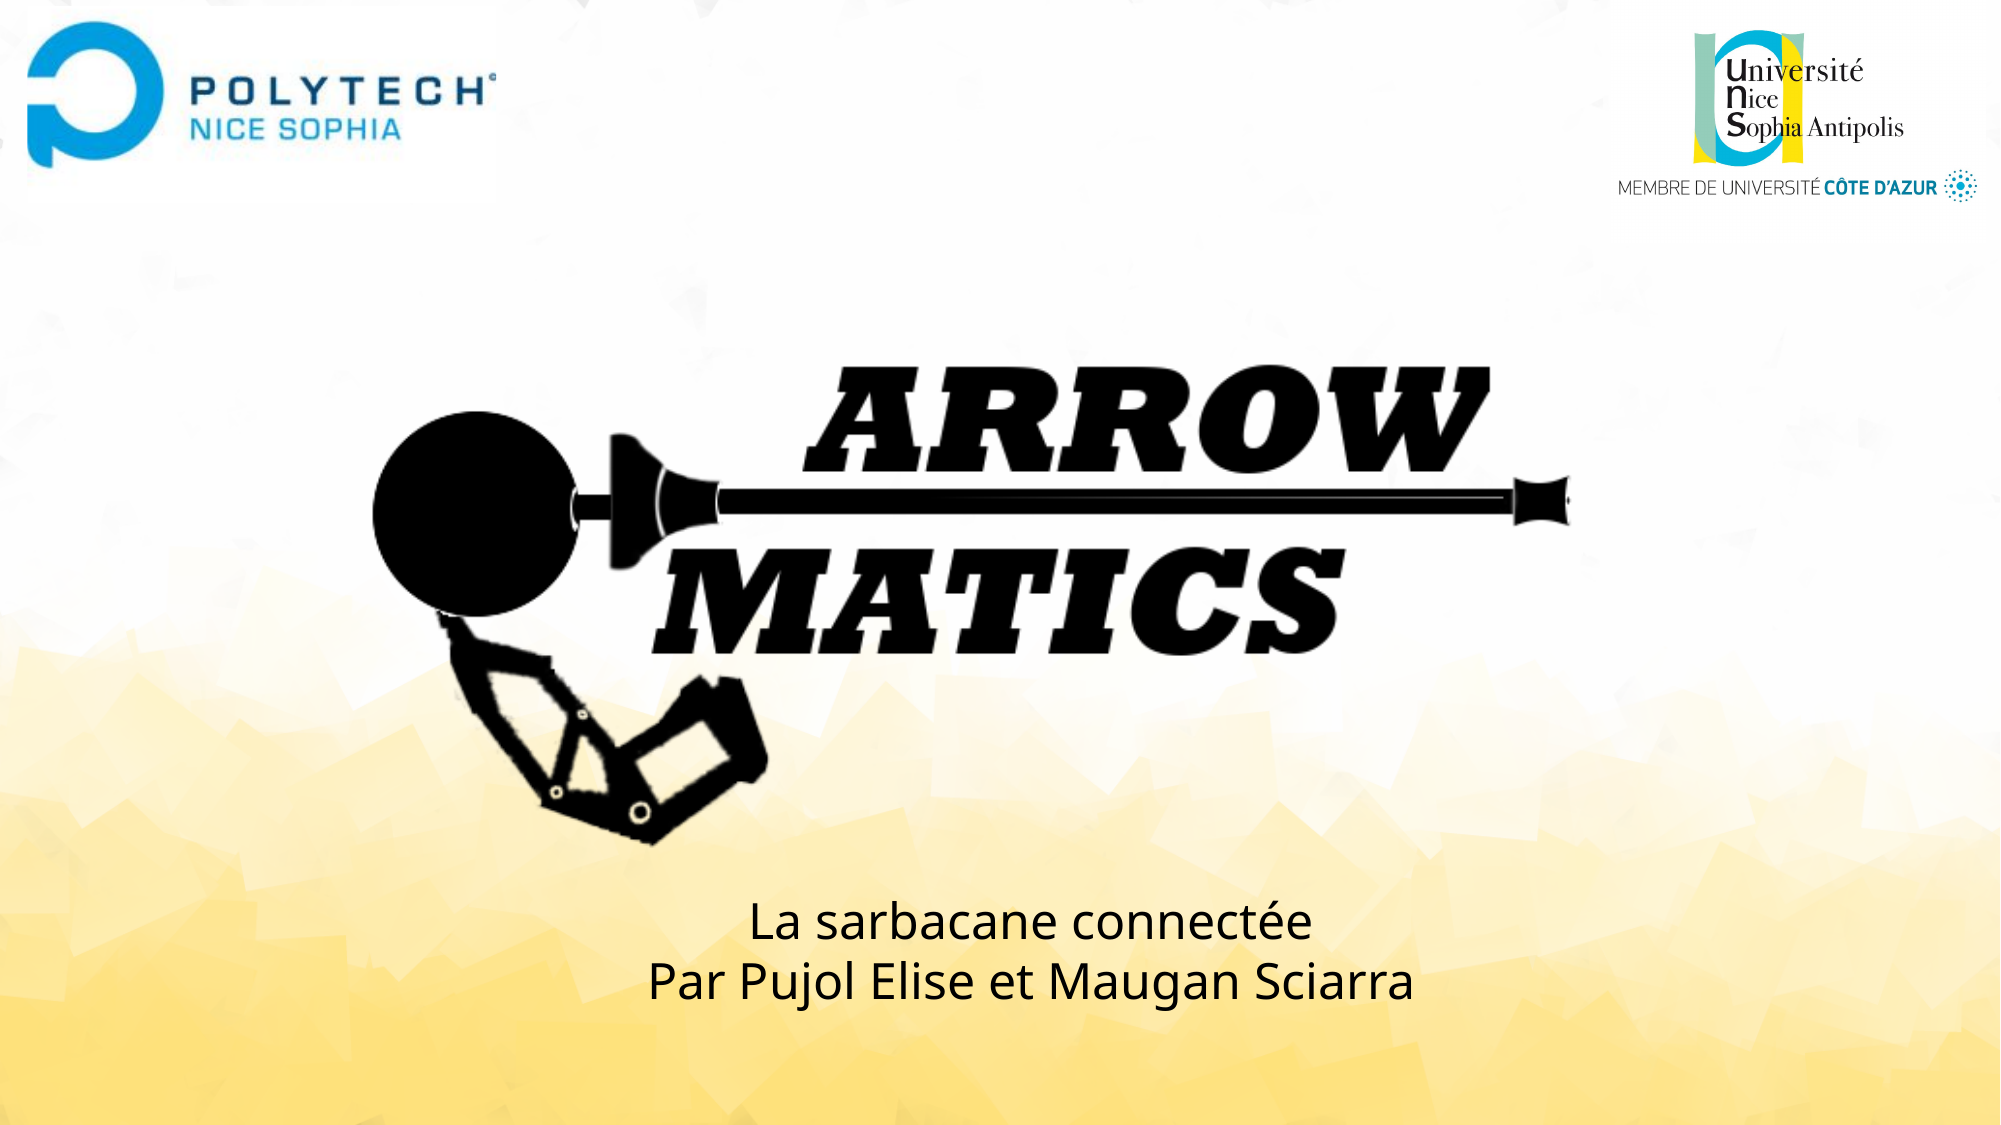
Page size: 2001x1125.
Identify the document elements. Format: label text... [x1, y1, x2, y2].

picture [1610, 0, 1986, 243]
text_box La sarbacane connectée Par Pujol Elise et Maugan Sciarra [532, 882, 1532, 1017]
picture [27, 6, 1589, 936]
